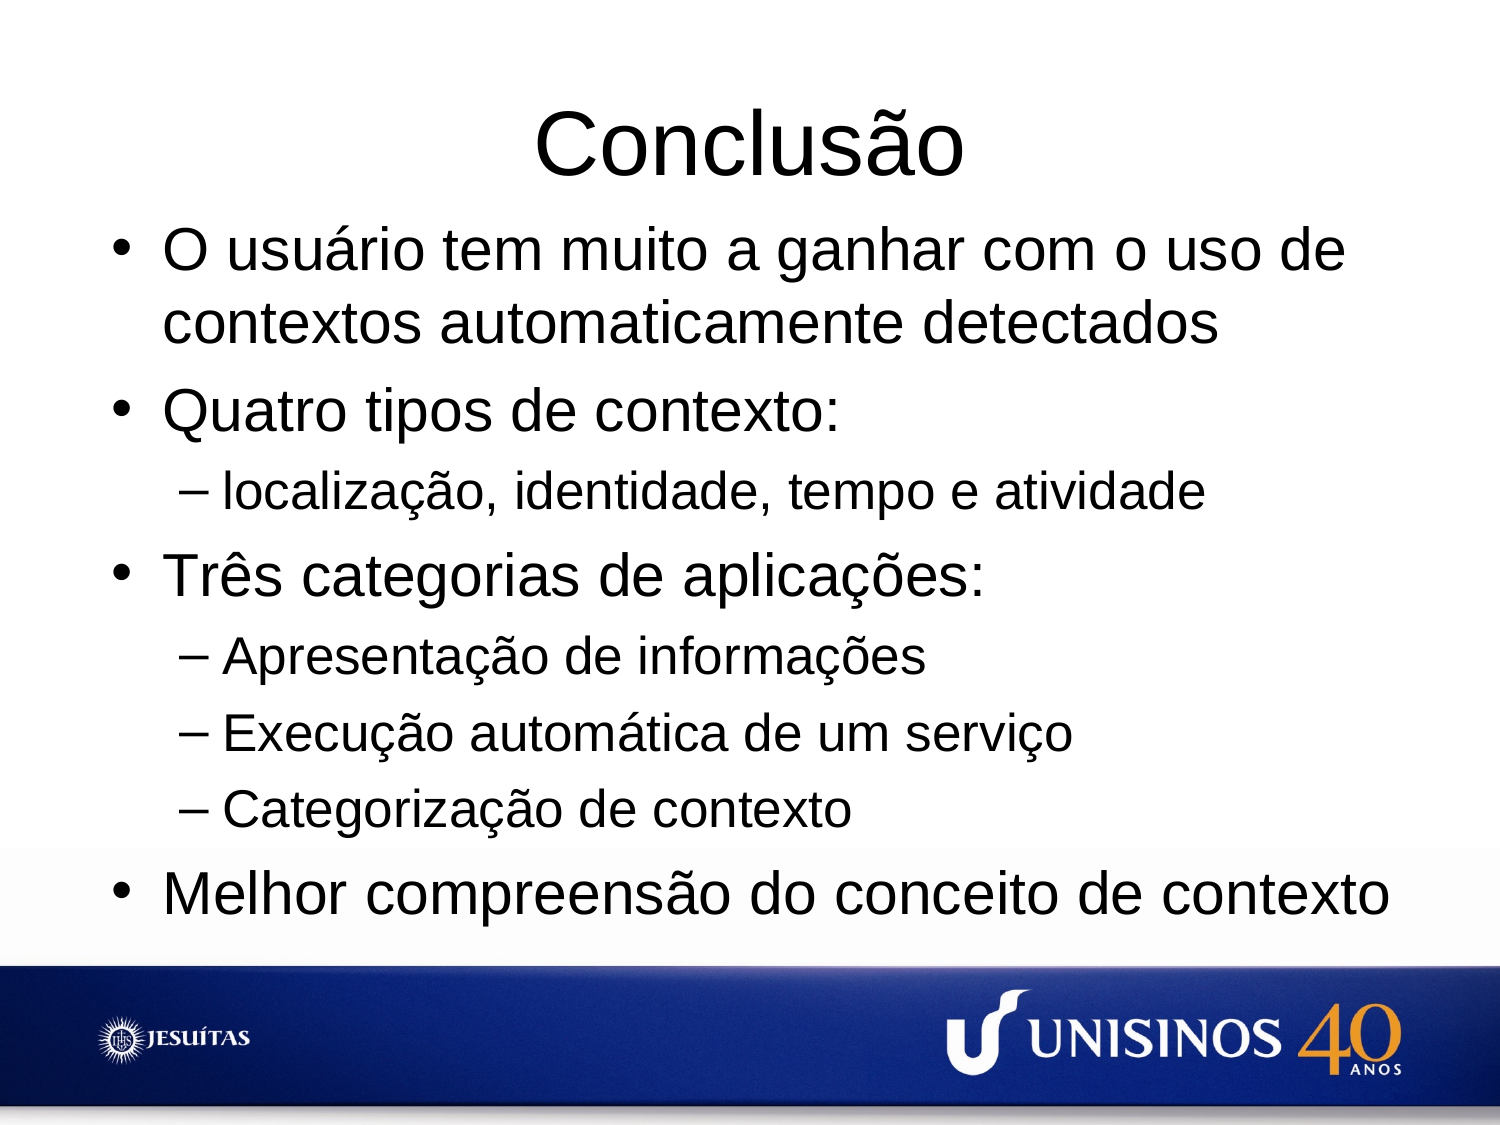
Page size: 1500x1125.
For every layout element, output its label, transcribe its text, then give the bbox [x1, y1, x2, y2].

picture [0, 848, 1500, 1125]
title Conclusão [75, 45, 1426, 233]
list O usuário tem muito a ganhar com o uso de contextos automaticamente detectados Quatro tipos de contexto: localização, identidade, tempo e atividade Três categorias de aplicações: Apresentação de informações Execução automática de um serviço Categorização de contexto Melhor compreensão do conceito de contexto [96, 202, 1447, 945]
